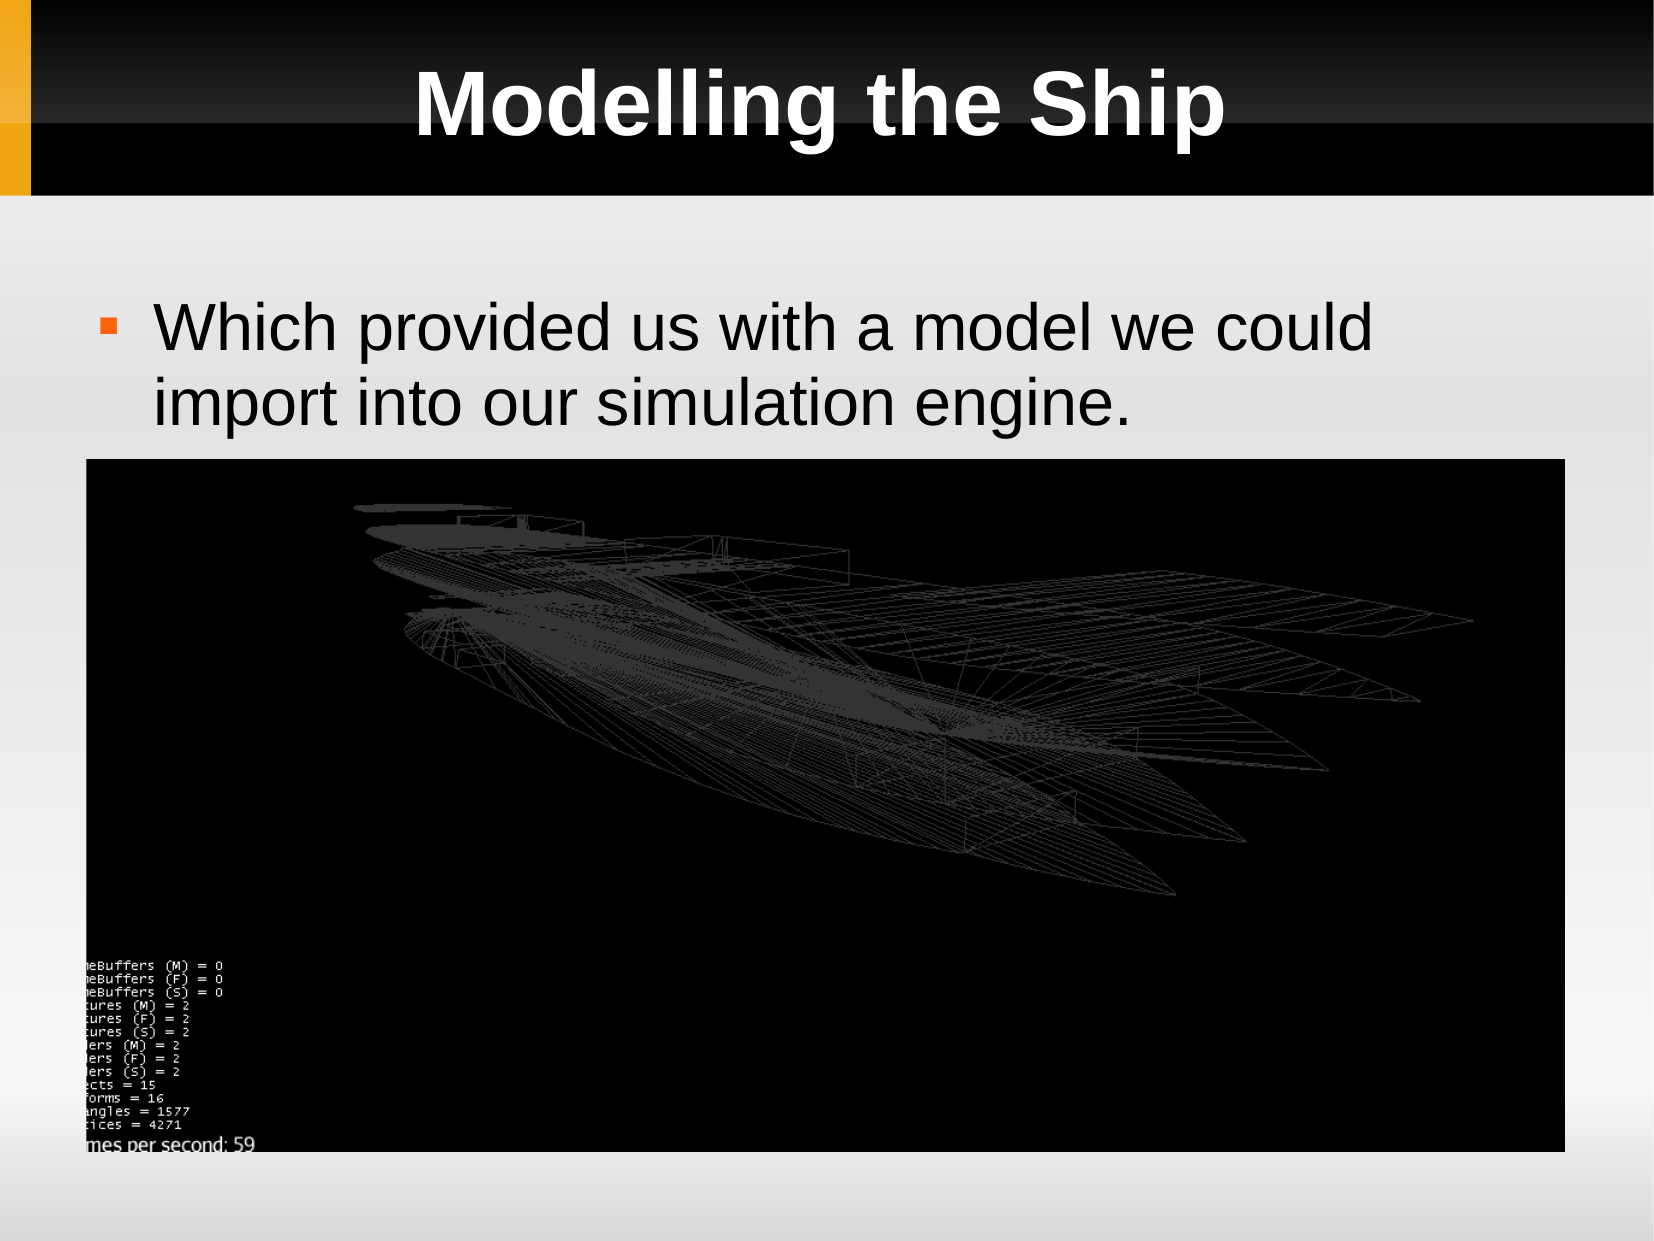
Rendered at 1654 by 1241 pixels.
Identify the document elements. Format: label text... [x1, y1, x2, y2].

list Which provided us with a model we could import into our simulation engine. [82, 290, 1571, 1109]
title Modelling the Ship [76, 0, 1565, 208]
picture [0, 0, 1654, 1241]
